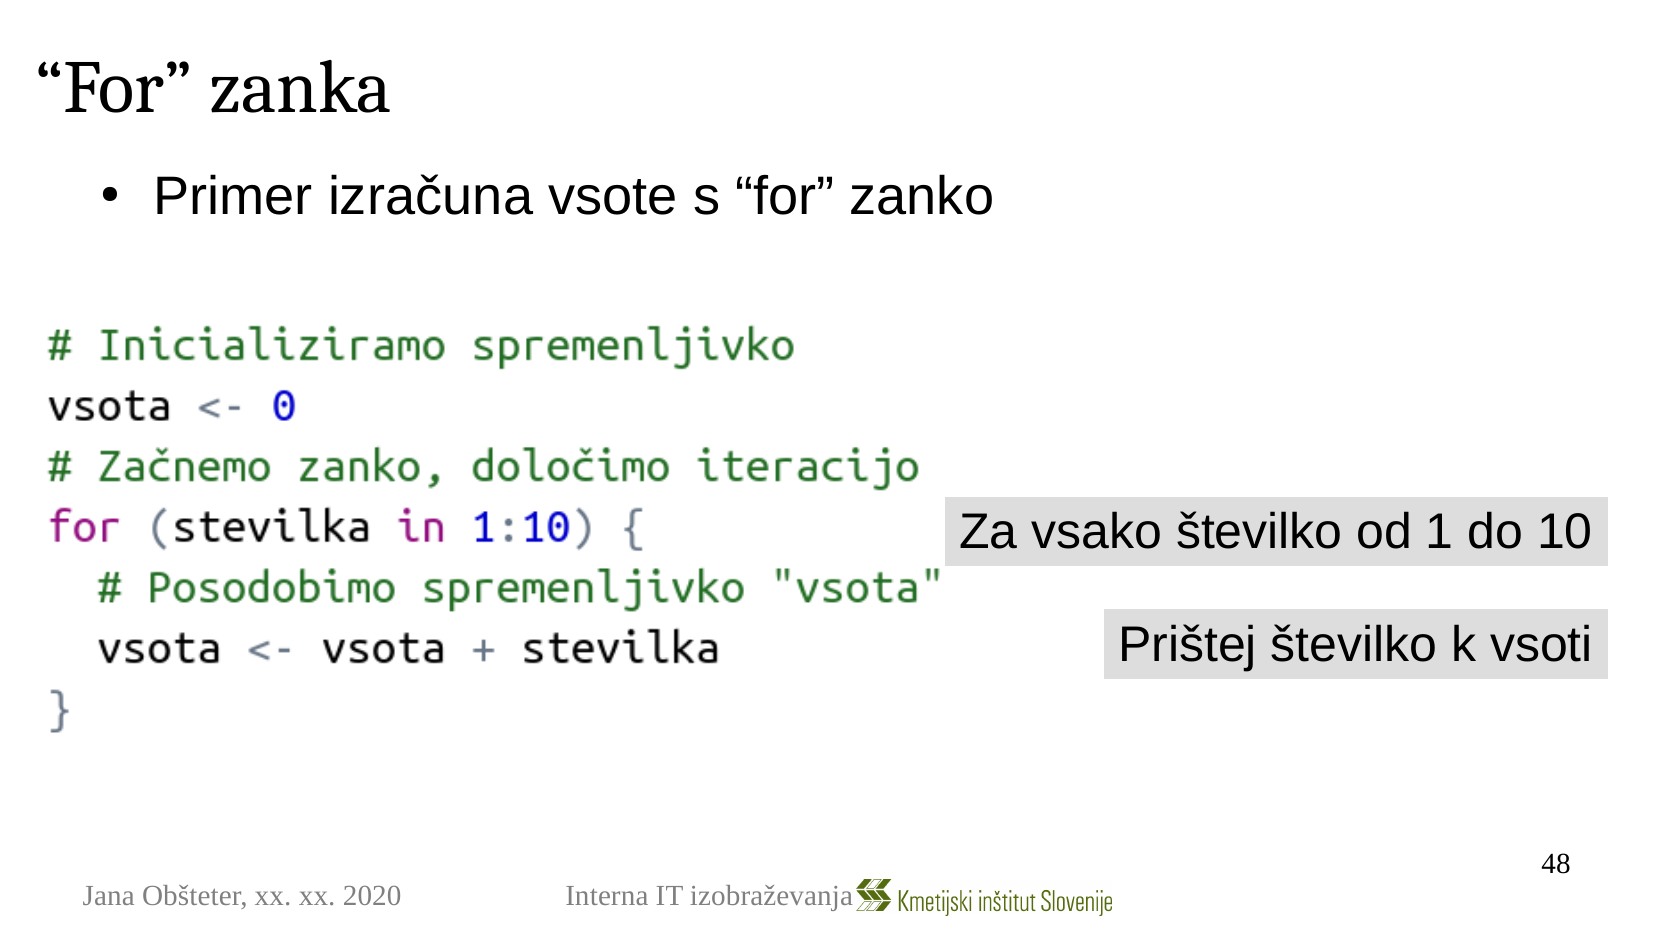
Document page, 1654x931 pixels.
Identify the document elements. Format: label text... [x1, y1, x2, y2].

picture [856, 879, 1112, 916]
list Primer izračuna vsote s “for” zanko [82, 165, 1642, 827]
text_box Za vsako številko od 1 do 10 [944, 496, 1609, 567]
picture [37, 298, 82, 757]
title “For” zanka [35, 21, 1524, 154]
text_box Prištej številko k vsoti [1103, 608, 1609, 680]
